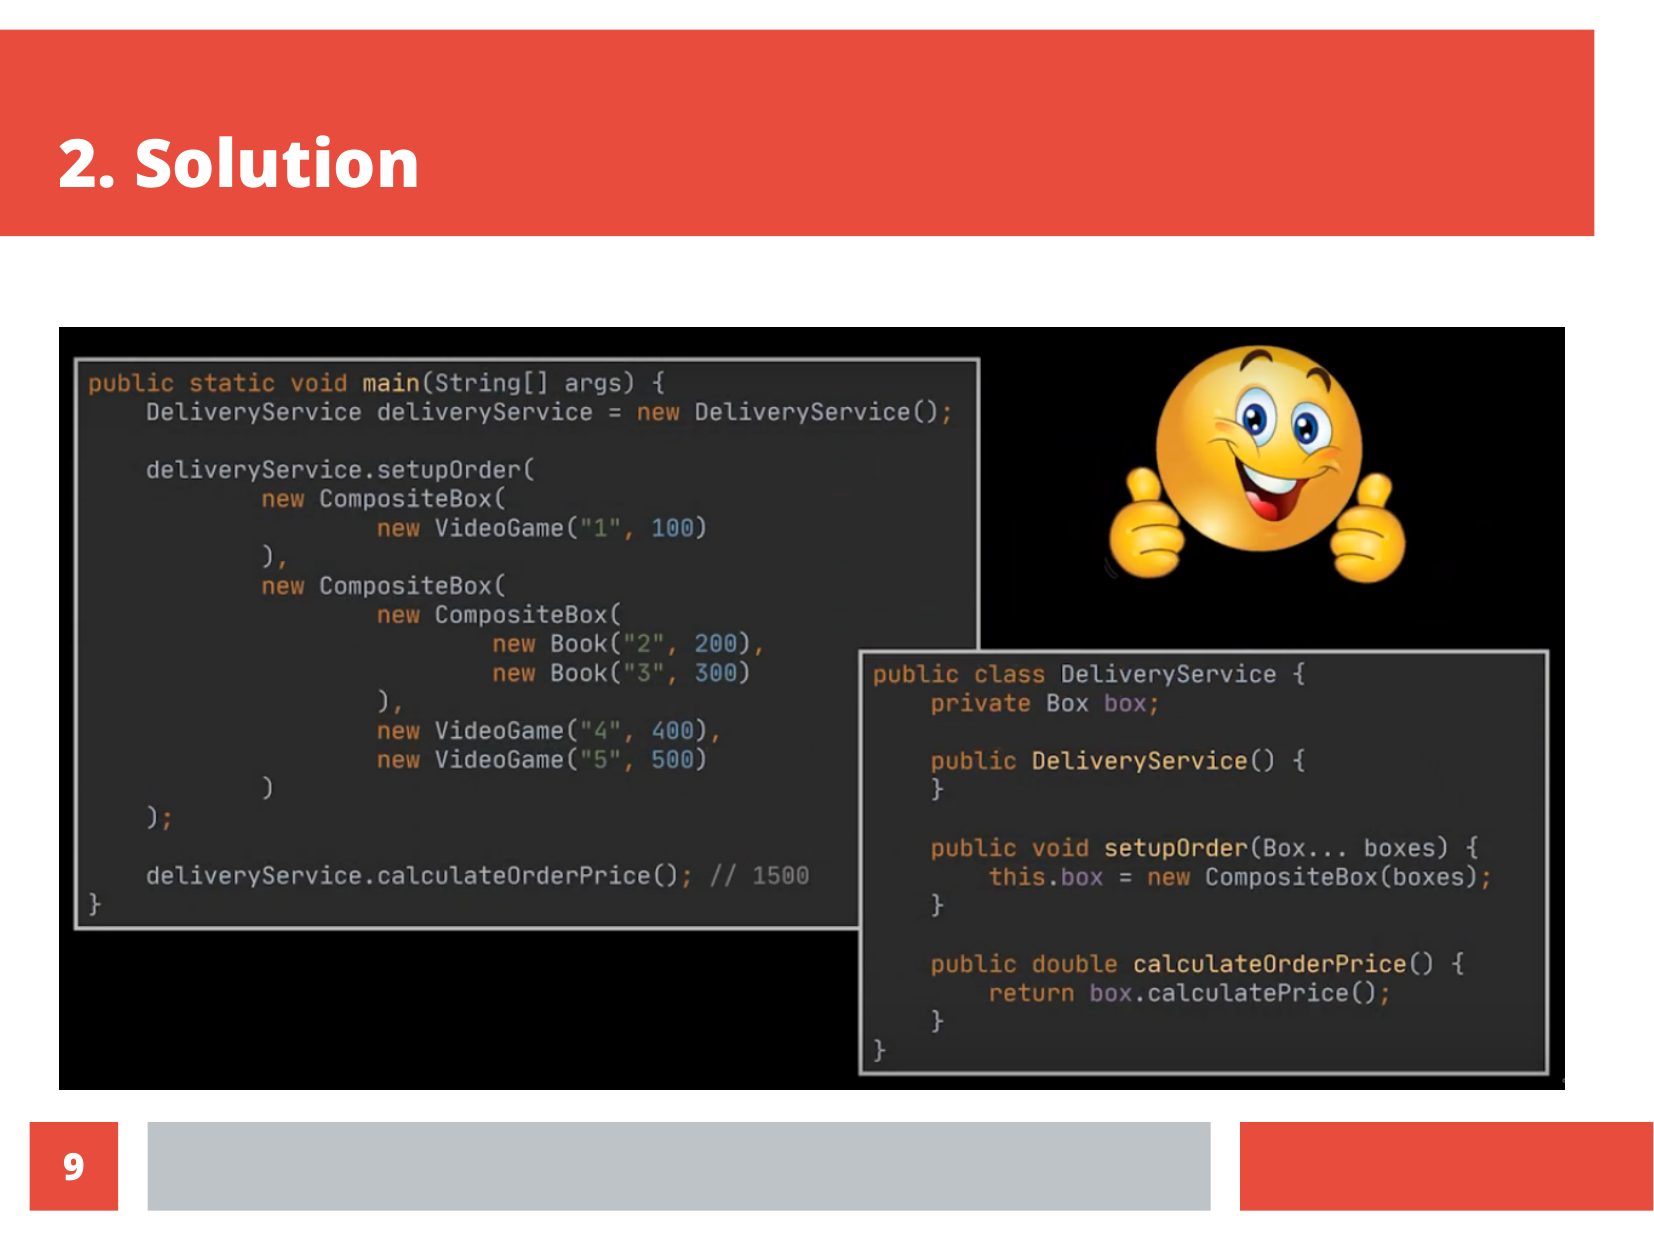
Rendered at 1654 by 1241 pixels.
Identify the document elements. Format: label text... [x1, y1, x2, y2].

picture [59, 327, 1565, 1090]
title 2. Solution [59, 59, 1595, 207]
